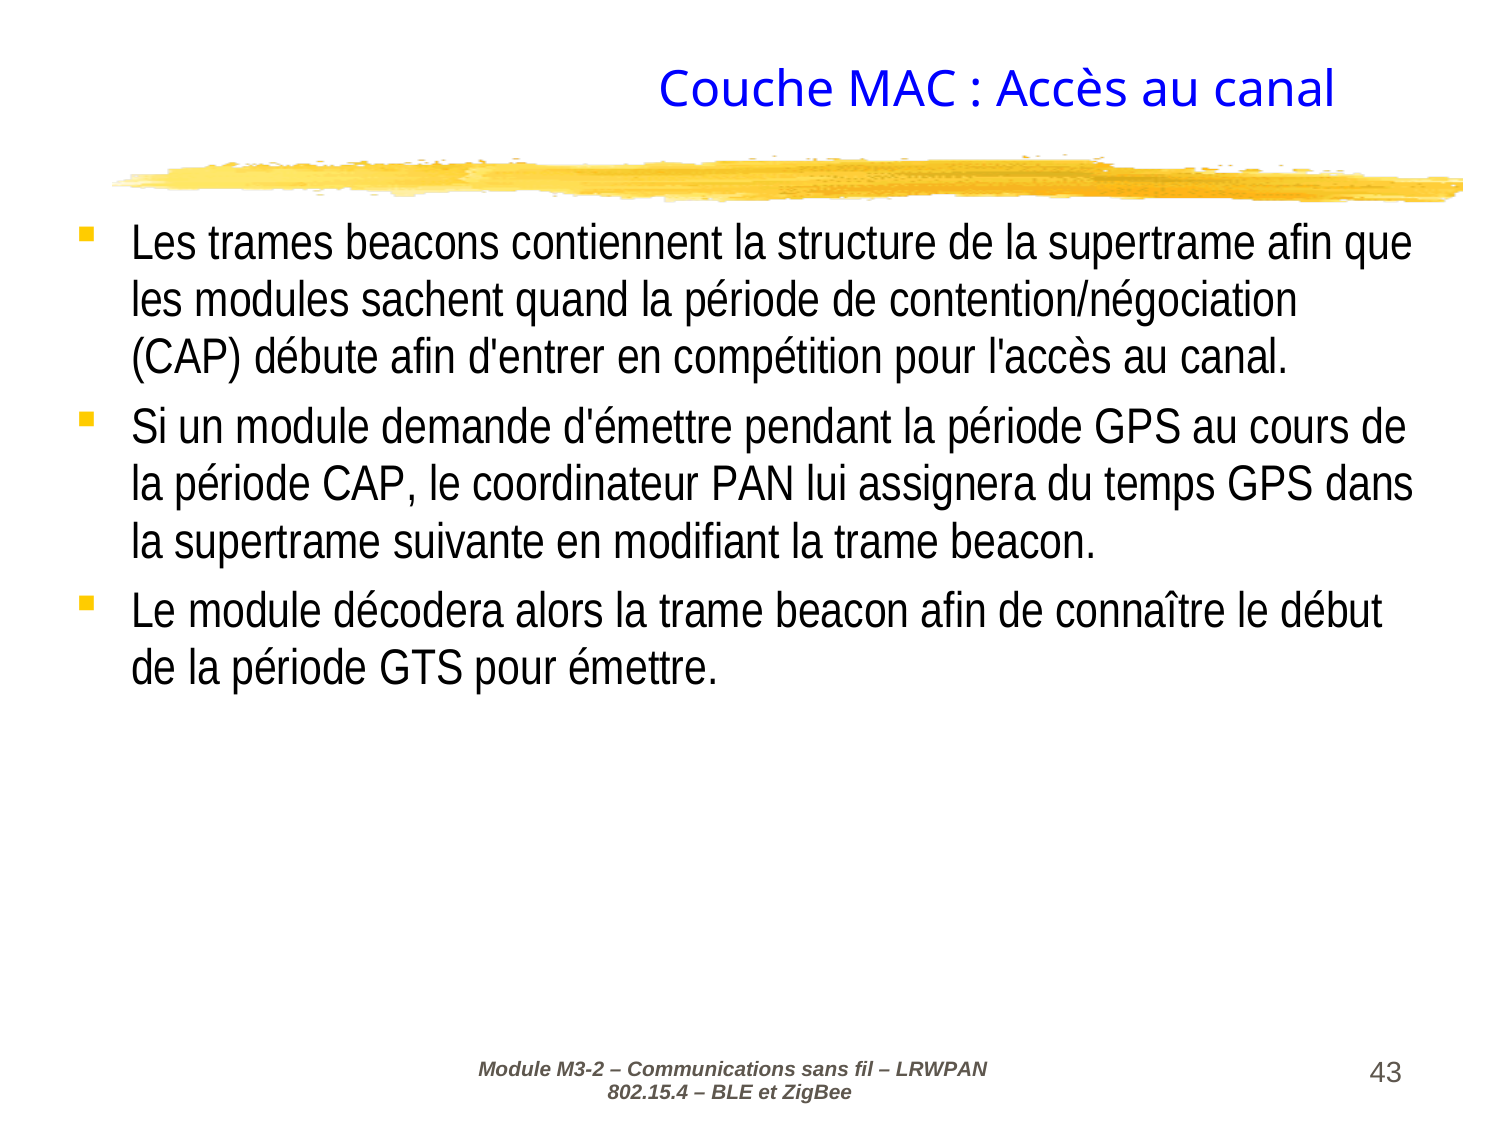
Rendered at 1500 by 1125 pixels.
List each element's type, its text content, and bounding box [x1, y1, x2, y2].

list Les trames beacons contiennent la structure de la supertrame afin que les modules sachent quand la période de contention/négociation (CAP) débute afin d'entrer en compétition pour l'accès au canal. Si un module demande d'émettre pendant la période GPS au cours de la période CAP, le coordinateur PAN lui assignera du temps GPS dans la supertrame suivante en modifiant la trame beacon. Le module décodera alors la trame beacon afin de connaître le début de la période GTS pour émettre. [74, 212, 1417, 700]
picture [112, 149, 1463, 213]
title Couche MAC : Accès au canal [62, 37, 1338, 138]
